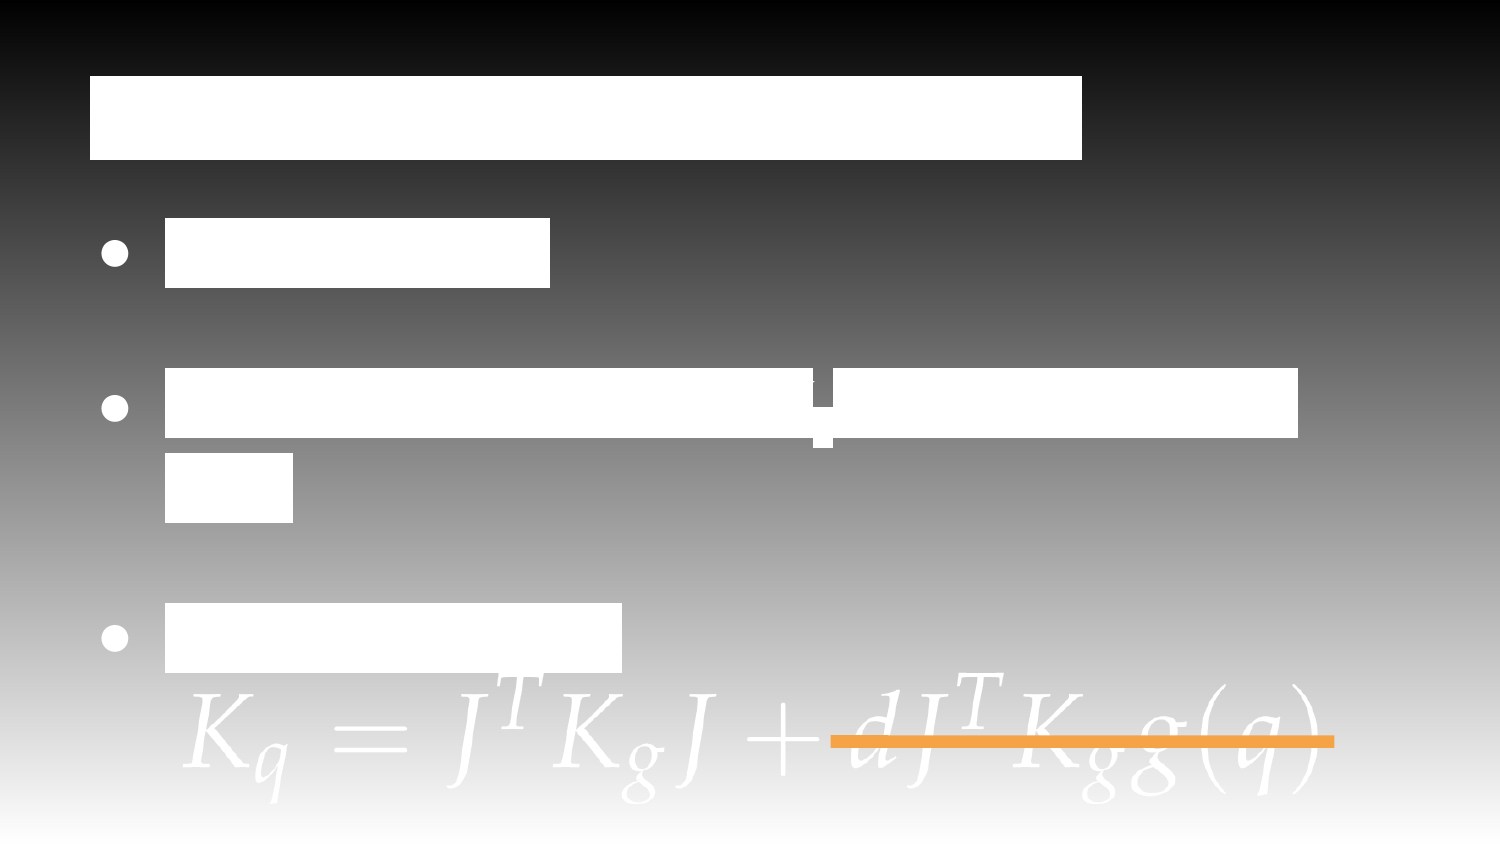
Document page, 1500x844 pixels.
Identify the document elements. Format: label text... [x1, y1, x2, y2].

picture [182, 672, 1318, 804]
title Elasticity: mapped stiffness [75, 33, 1425, 175]
list Mapping: g(q) Apply stiffness matrix Kg on mapped dofs g(q) Stiffness on q is: [75, 196, 1425, 808]
